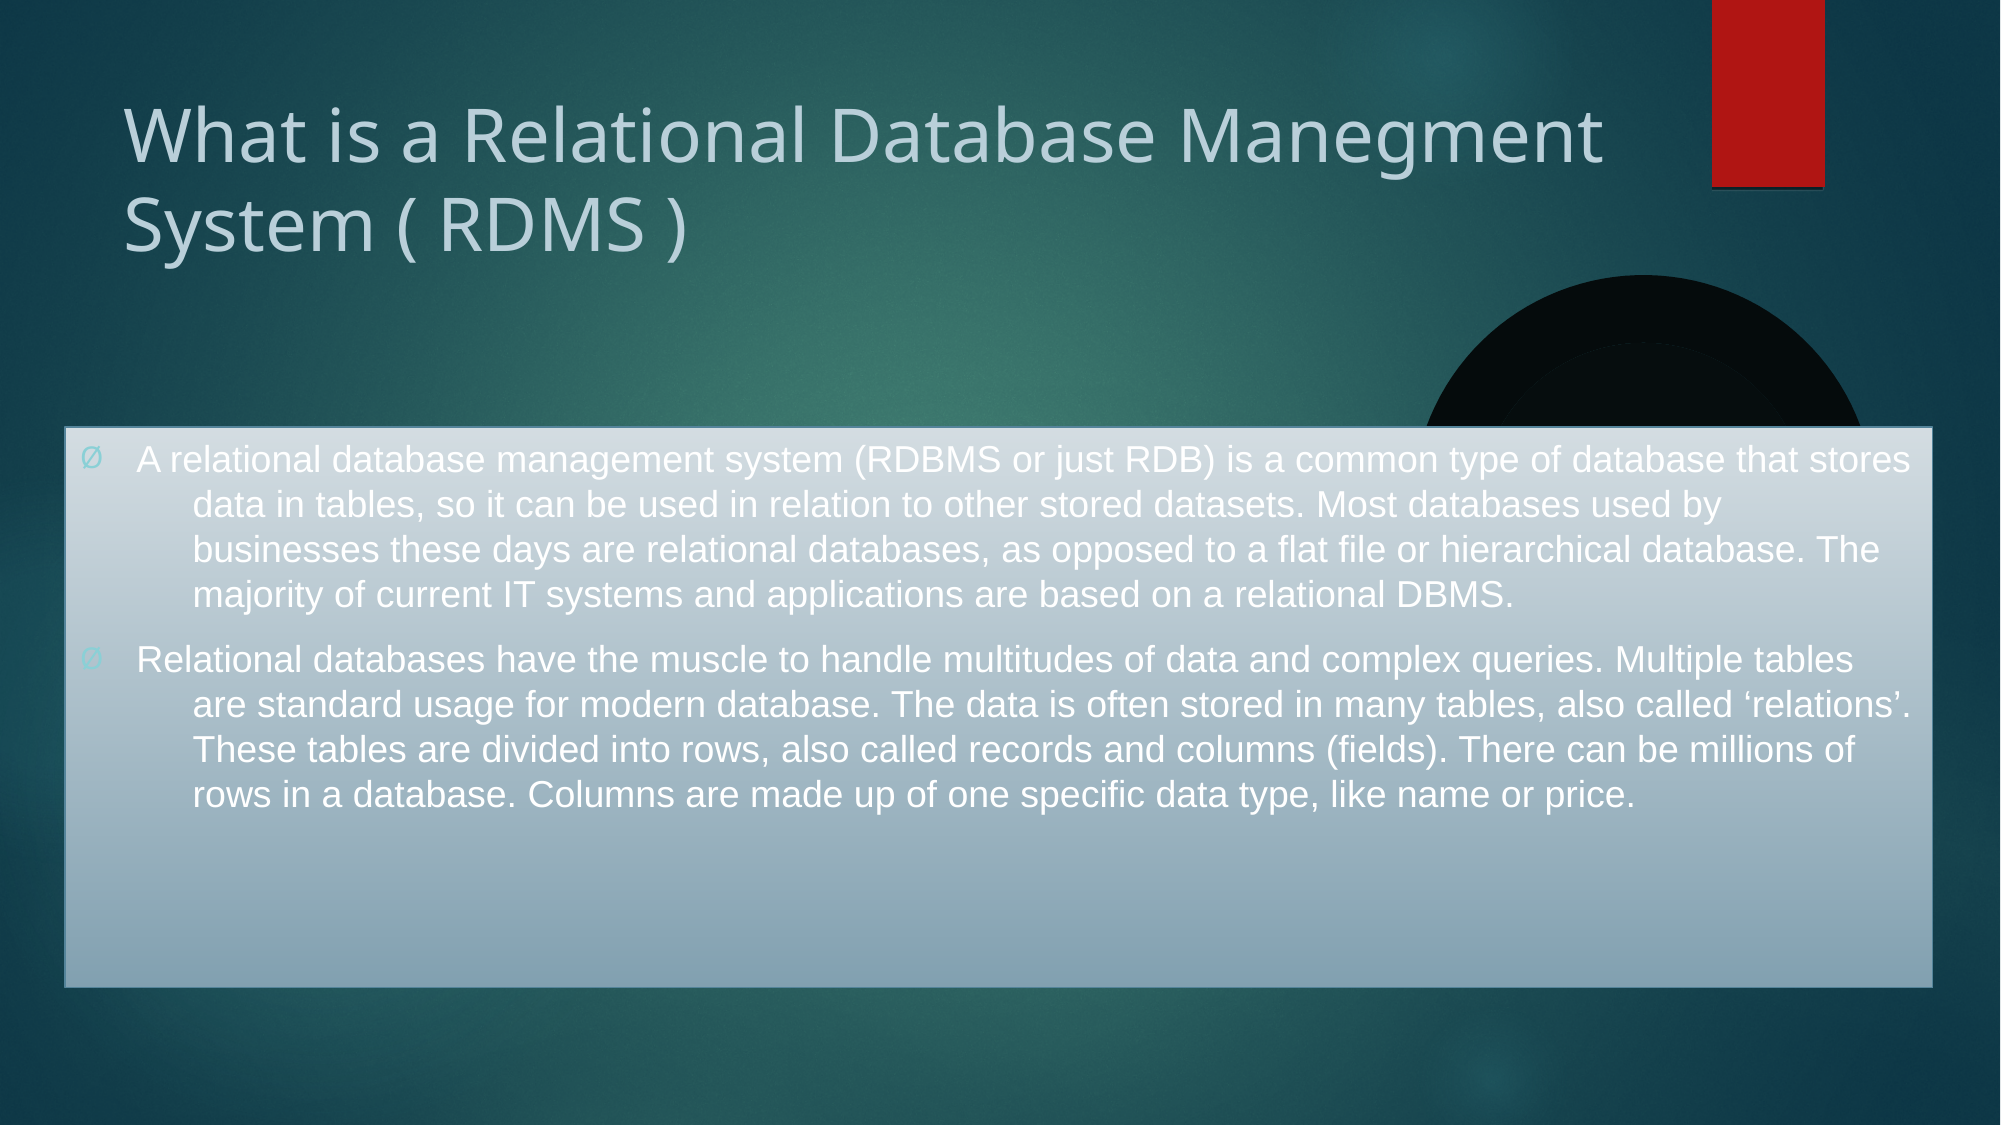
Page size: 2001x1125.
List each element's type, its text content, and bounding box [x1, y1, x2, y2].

title What is a Relational Database Manegment System ( RDMS ) [108, 80, 1627, 276]
list A relational database management system (RDBMS or just RDB) is a common type of database that stores data in tables, so it can be used in relation to other stored datasets. Most databases used by businesses these days are relational databases, as opposed to a flat file or hierarchical database. The majority of current IT systems and applications are based on a relational DBMS. Relational databases have the muscle to handle multitudes of data and complex queries. Multiple tables are standard usage for modern database. The data is often stored in many tables, also called ‘relations’. These tables are divided into rows, also called records and columns (fields). There can be millions of rows in a database. Columns are made up of one specific data type, like name or price. [65, 427, 1933, 988]
